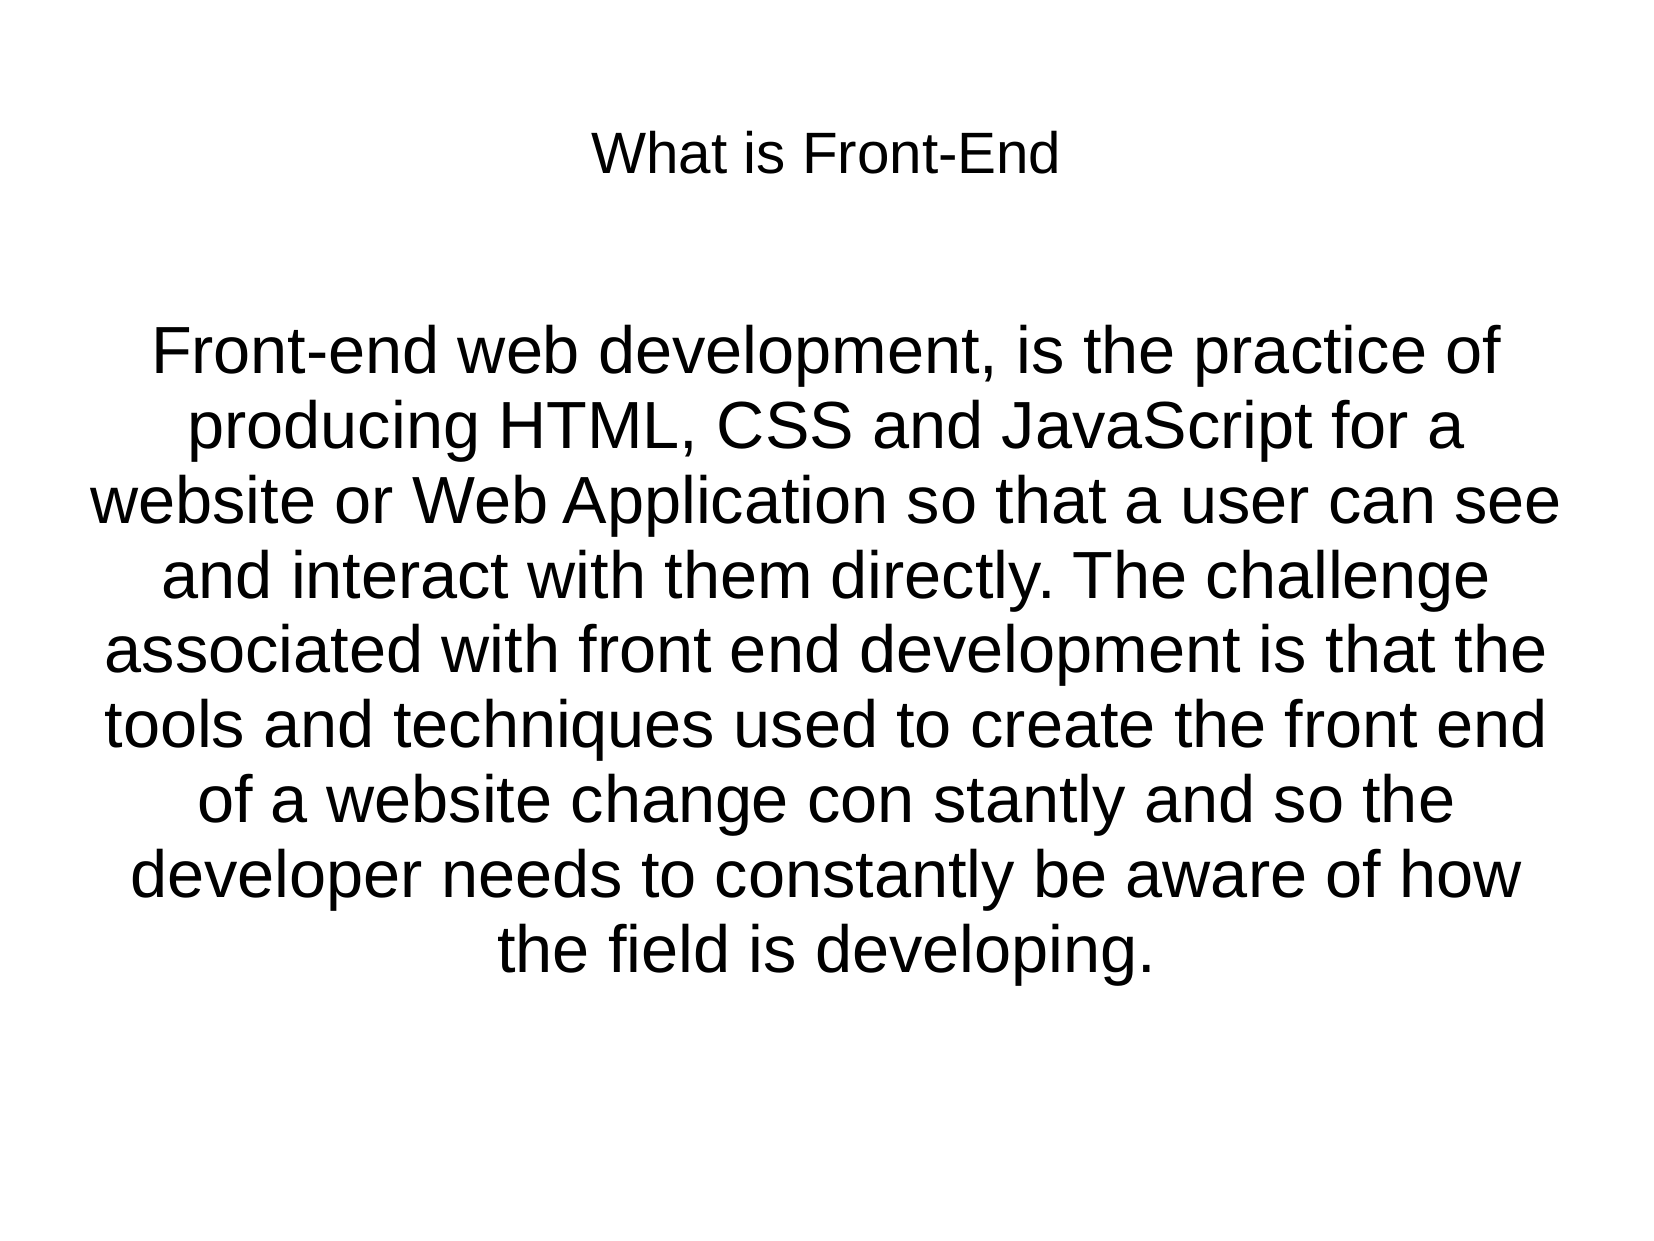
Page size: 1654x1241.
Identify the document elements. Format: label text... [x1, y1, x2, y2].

title What is Front-End [82, 49, 1571, 257]
subtitle Front-end web development, is the practice of producing HTML, CSS and JavaScript for a website or Web Application so that a user can see and interact with them directly. The challenge associated with front end development is that the tools and techniques used to create the front end of a website change con stantly and so the developer needs to constantly be aware of how the field is developing. [82, 290, 1571, 1010]
